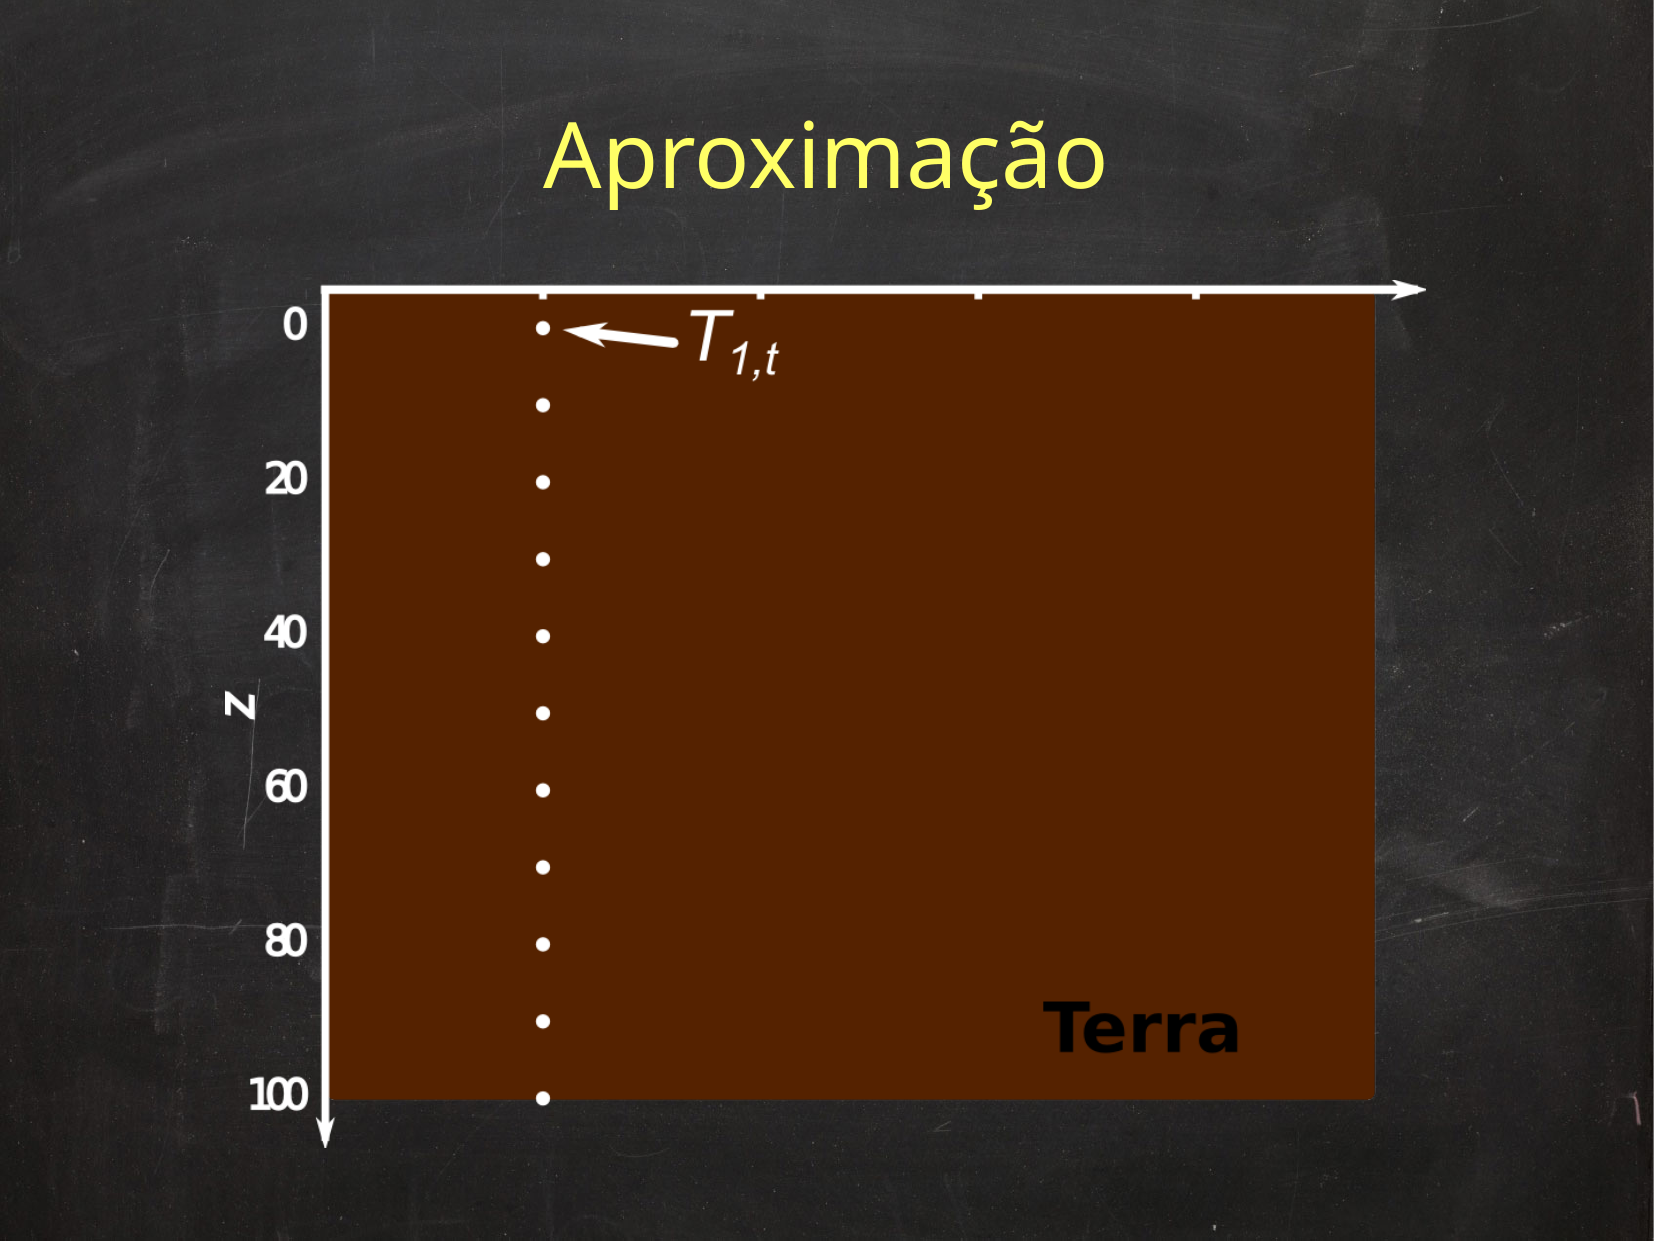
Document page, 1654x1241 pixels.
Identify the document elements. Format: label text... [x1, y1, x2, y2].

title Aproximação [82, 49, 1571, 257]
picture [0, 0, 1654, 1241]
